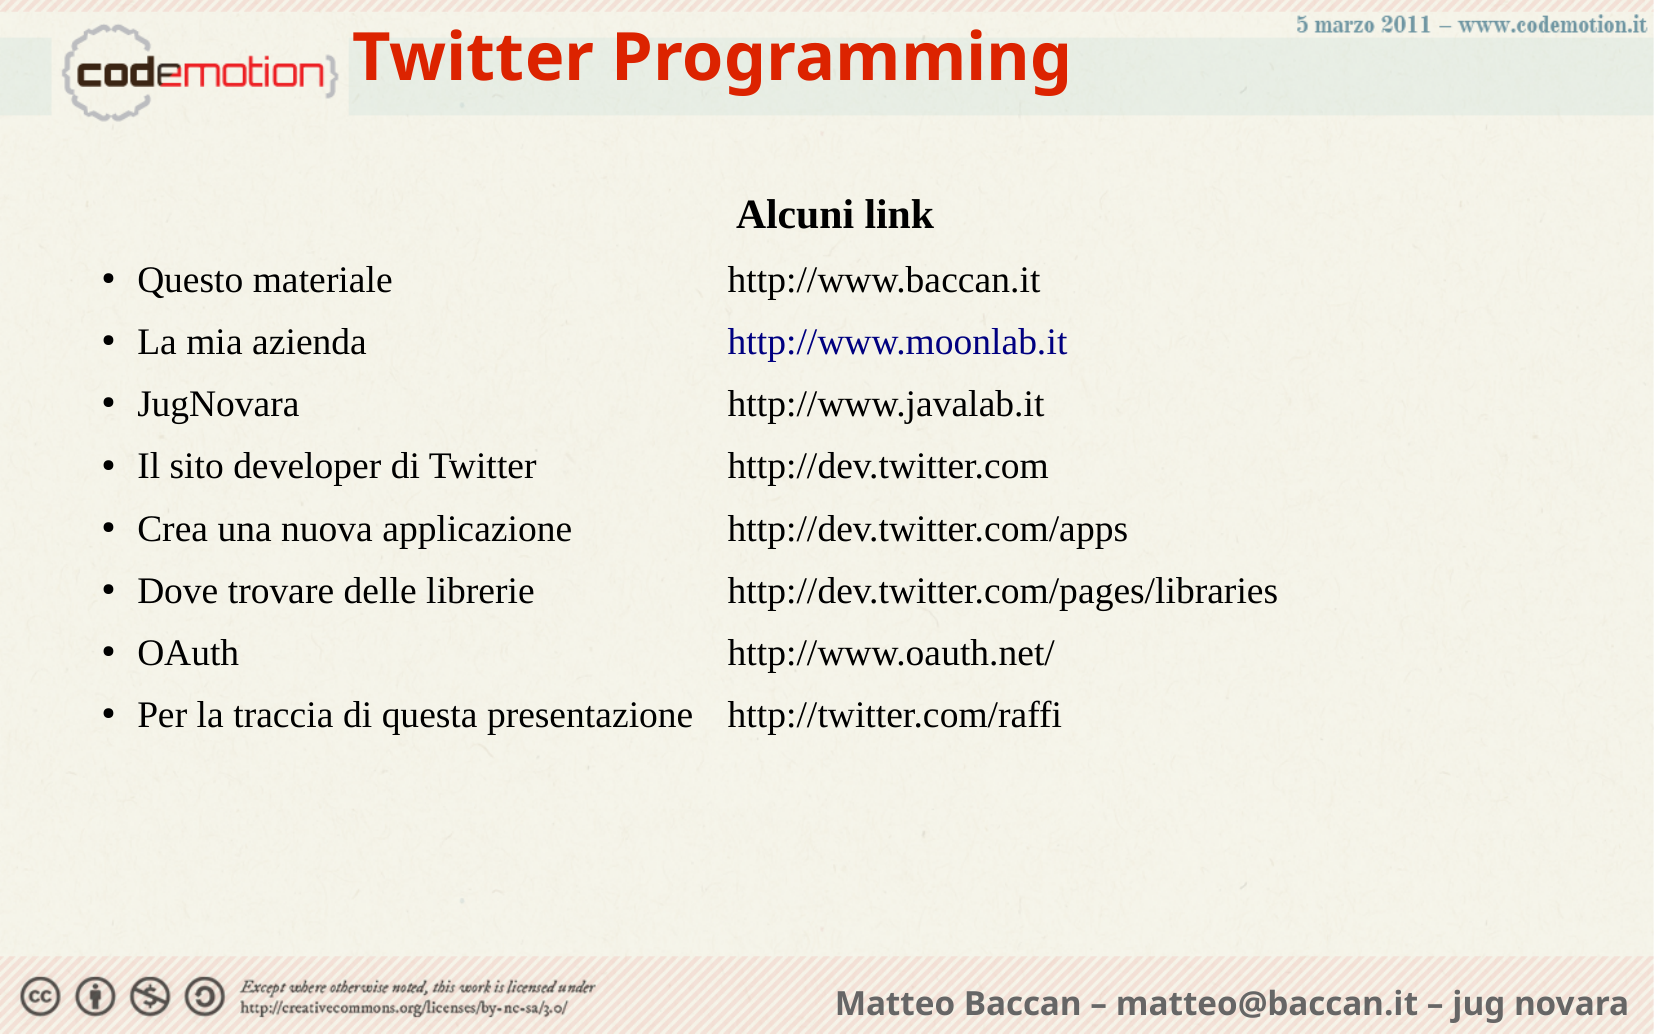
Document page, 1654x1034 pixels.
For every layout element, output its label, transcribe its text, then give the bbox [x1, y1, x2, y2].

text_box Alcuni link Questo materiale http://www.baccan.it La mia azienda http://www.moonlab.it JugNovara http://www.javalab.it Il sito developer di Twitter http://dev.twitter.com Crea una nuova applicazione http://dev.twitter.com/apps Dove trovare delle librerie http://dev.twitter.com/pages/libraries OAuth http://www.oauth.net/ Per la traccia di questa presentazione http://twitter.com/raffi [51, 184, 1619, 821]
title Twitter Programming [352, 5, 1609, 103]
picture [0, 0, 1654, 1034]
